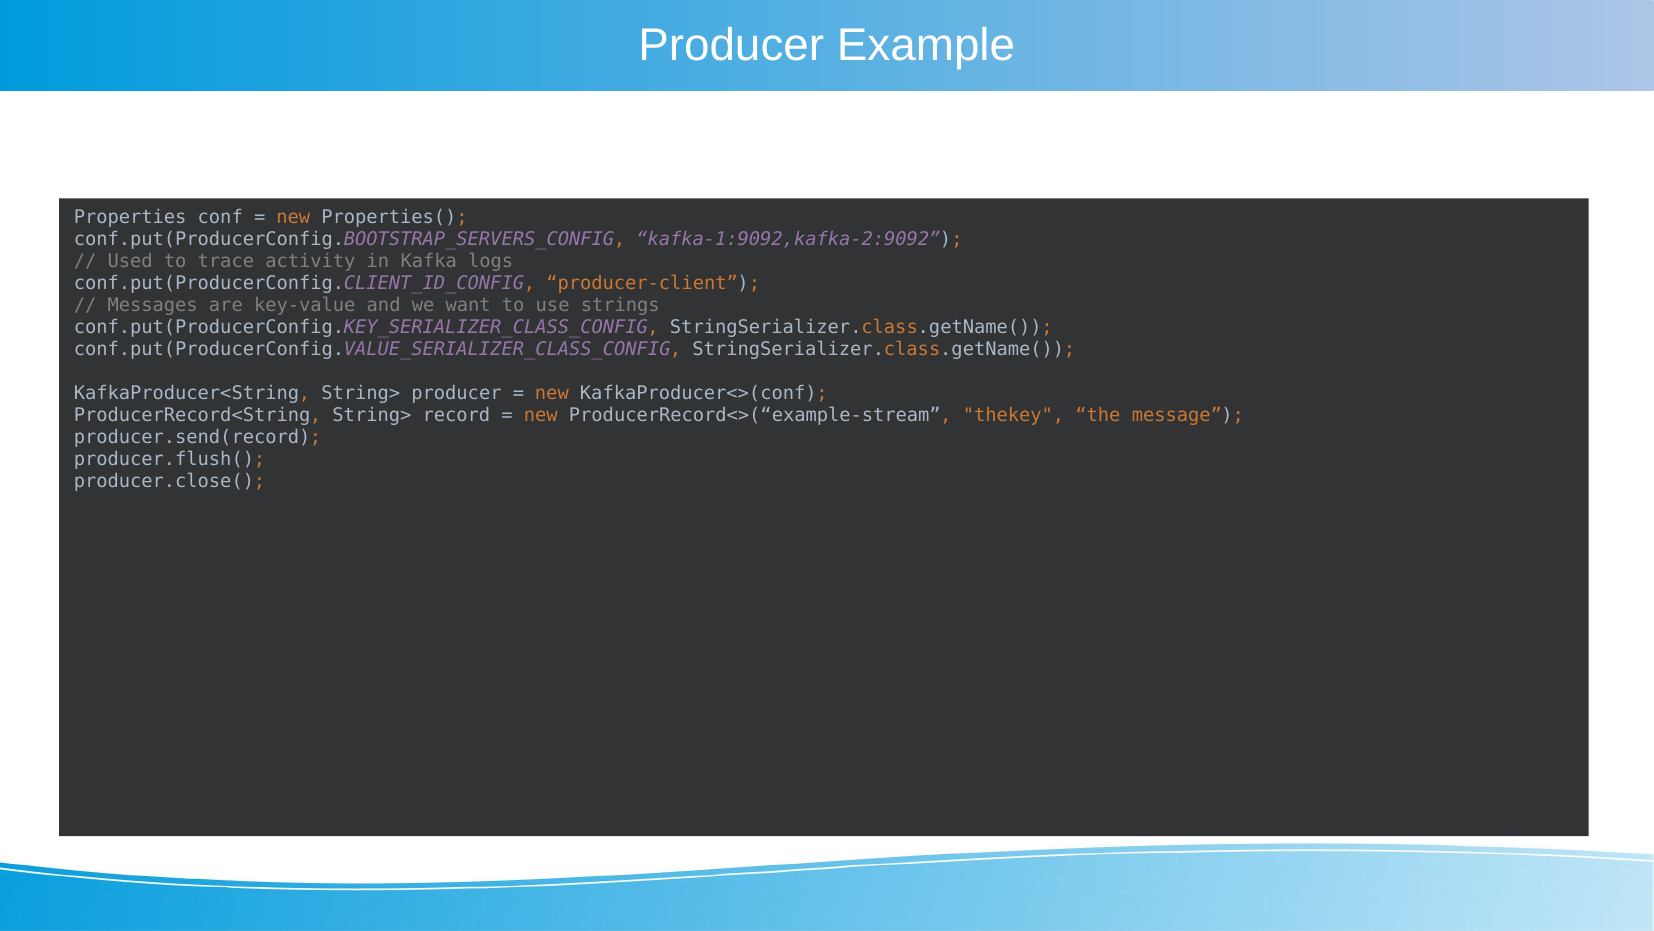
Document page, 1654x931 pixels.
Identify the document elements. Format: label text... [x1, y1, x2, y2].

text_box Properties conf = new Properties(); conf.put(ProducerConfig.BOOTSTRAP_SERVERS_CONFIG, “kafka-1:9092,kafka-2:9092”); // Used to trace activity in Kafka logs conf.put(ProducerConfig.CLIENT_ID_CONFIG, “producer-client”); // Messages are key-value and we want to use strings conf.put(ProducerConfig.KEY_SERIALIZER_CLASS_CONFIG, StringSerializer.class.getName()); conf.put(ProducerConfig.VALUE_SERIALIZER_CLASS_CONFIG, StringSerializer.class.getName()); KafkaProducer<String, String> producer = new KafkaProducer<>(conf); ProducerRecord<String, String> record = new ProducerRecord<>(“example-stream”, "thekey", “the message”); producer.send(record); producer.flush(); producer.close(); [59, 198, 1589, 837]
title Producer Example [82, 5, 1571, 85]
picture [0, 843, 1654, 931]
